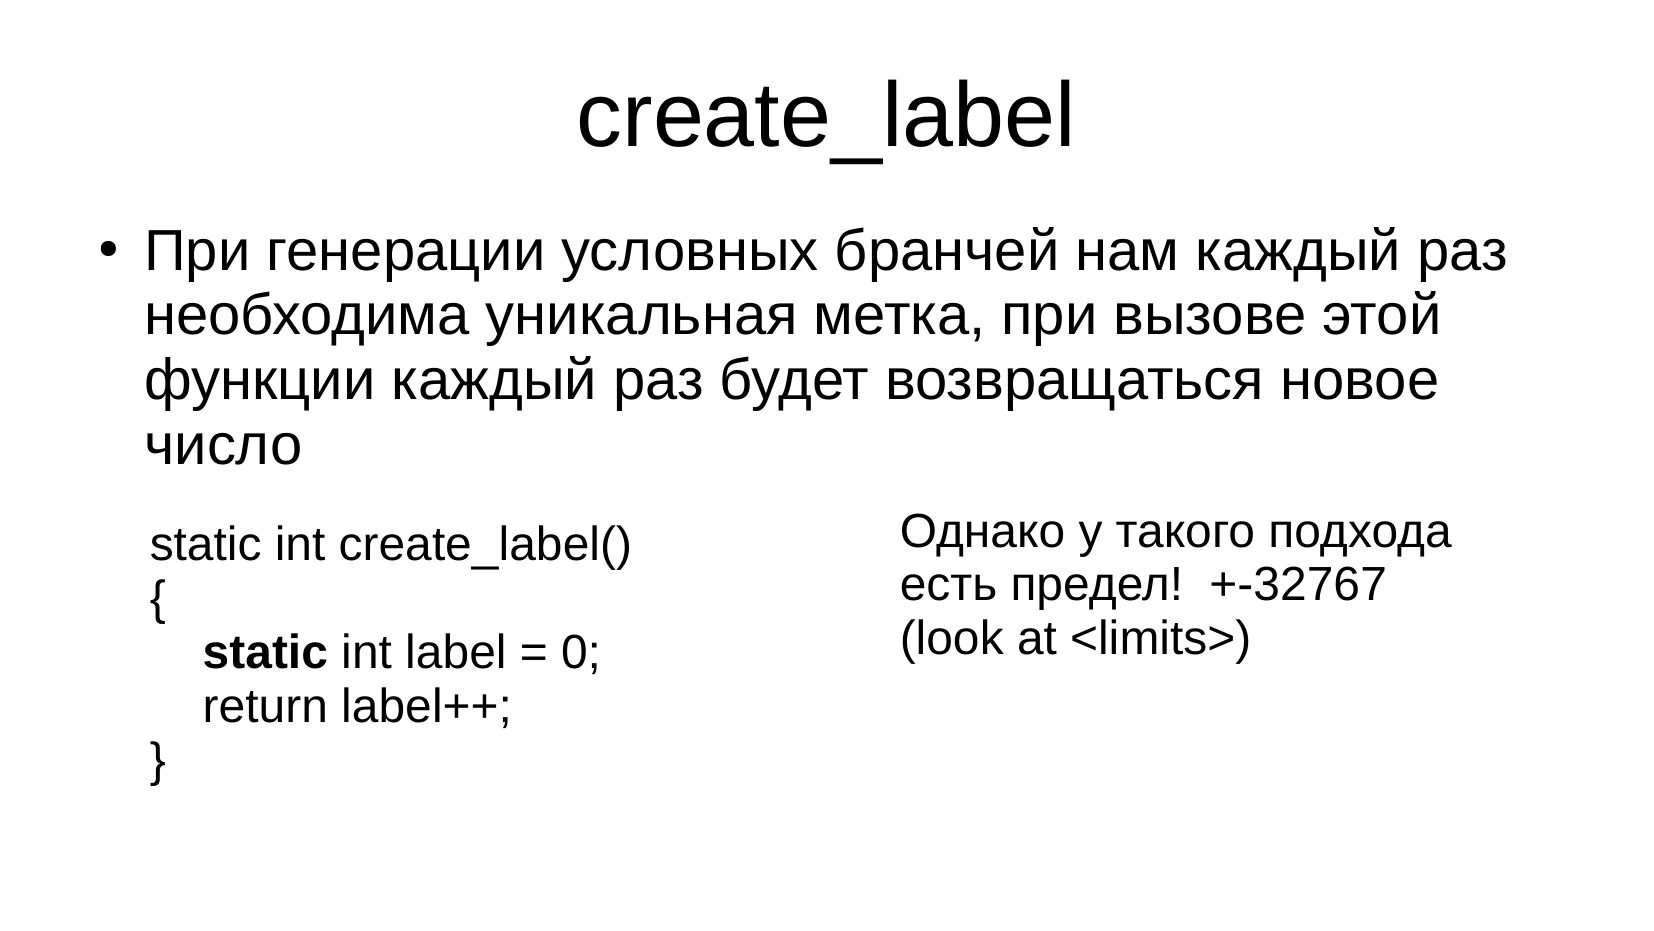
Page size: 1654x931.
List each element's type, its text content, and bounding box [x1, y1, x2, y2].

title create_label [82, 37, 1571, 193]
text_box static int create_label() { static int label = 0; return label++; } [135, 510, 781, 794]
list При генерации условных бранчей нам каждый раз необходима уникальная метка, при вызове этой функции каждый раз будет возвращаться новое число [82, 217, 1571, 481]
text_box Однако у такого подхода есть предел! +-32767 (look at <limits>) [885, 496, 1531, 737]
